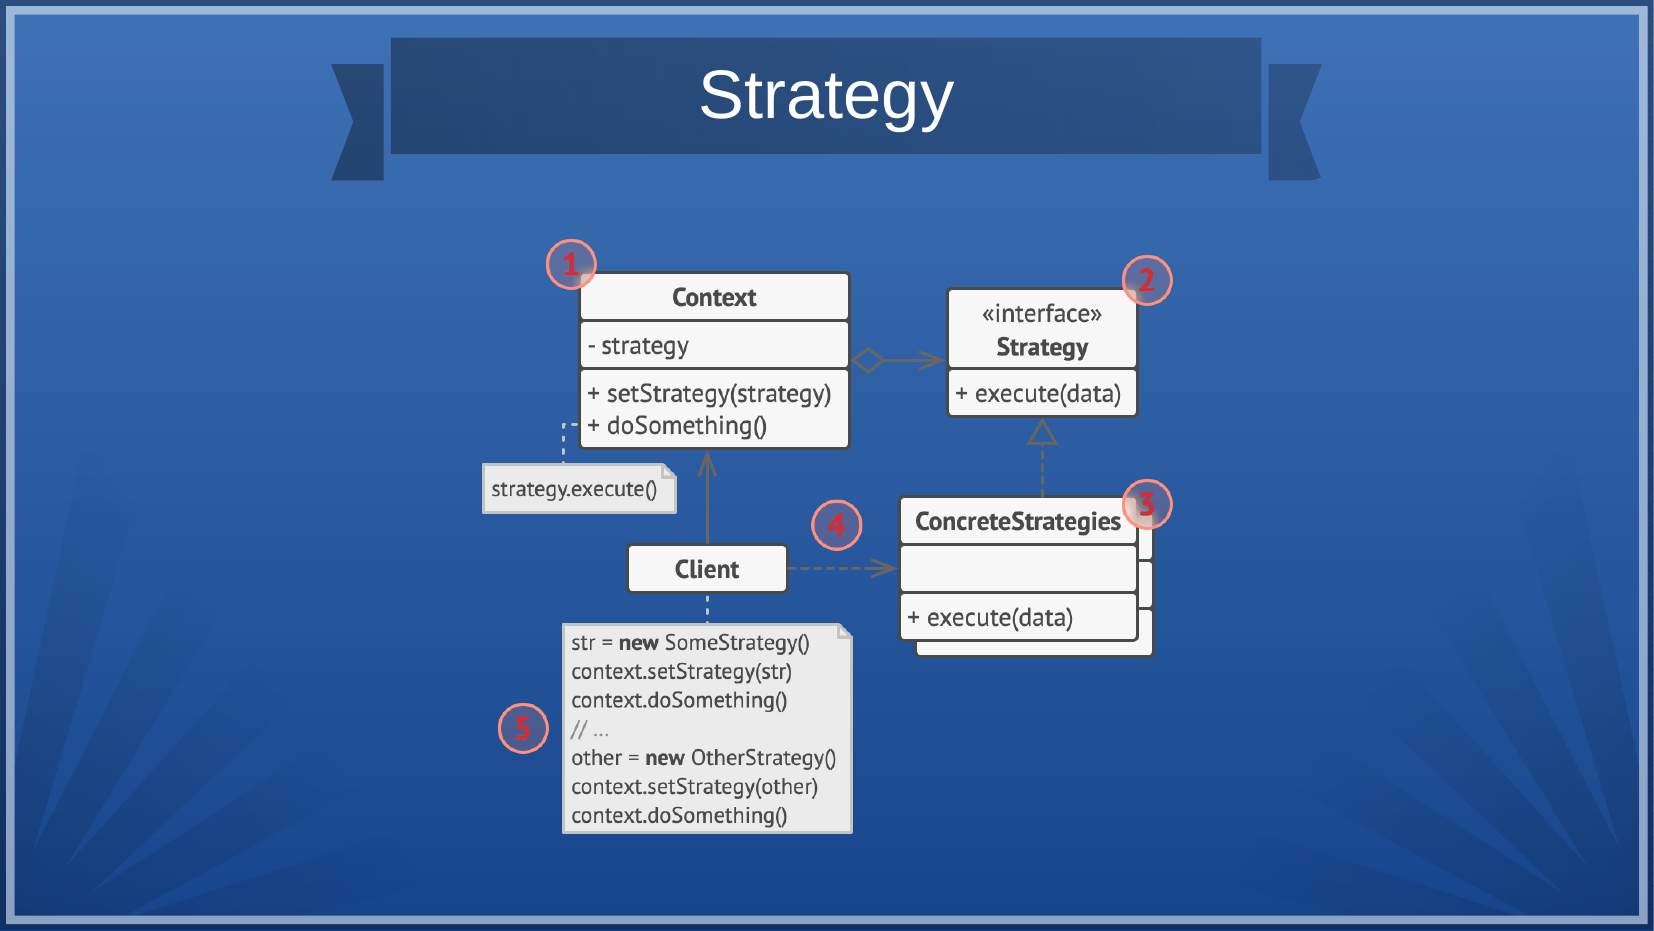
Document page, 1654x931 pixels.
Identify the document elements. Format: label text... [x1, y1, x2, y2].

picture [467, 224, 1187, 848]
title Strategy [389, 35, 1264, 154]
